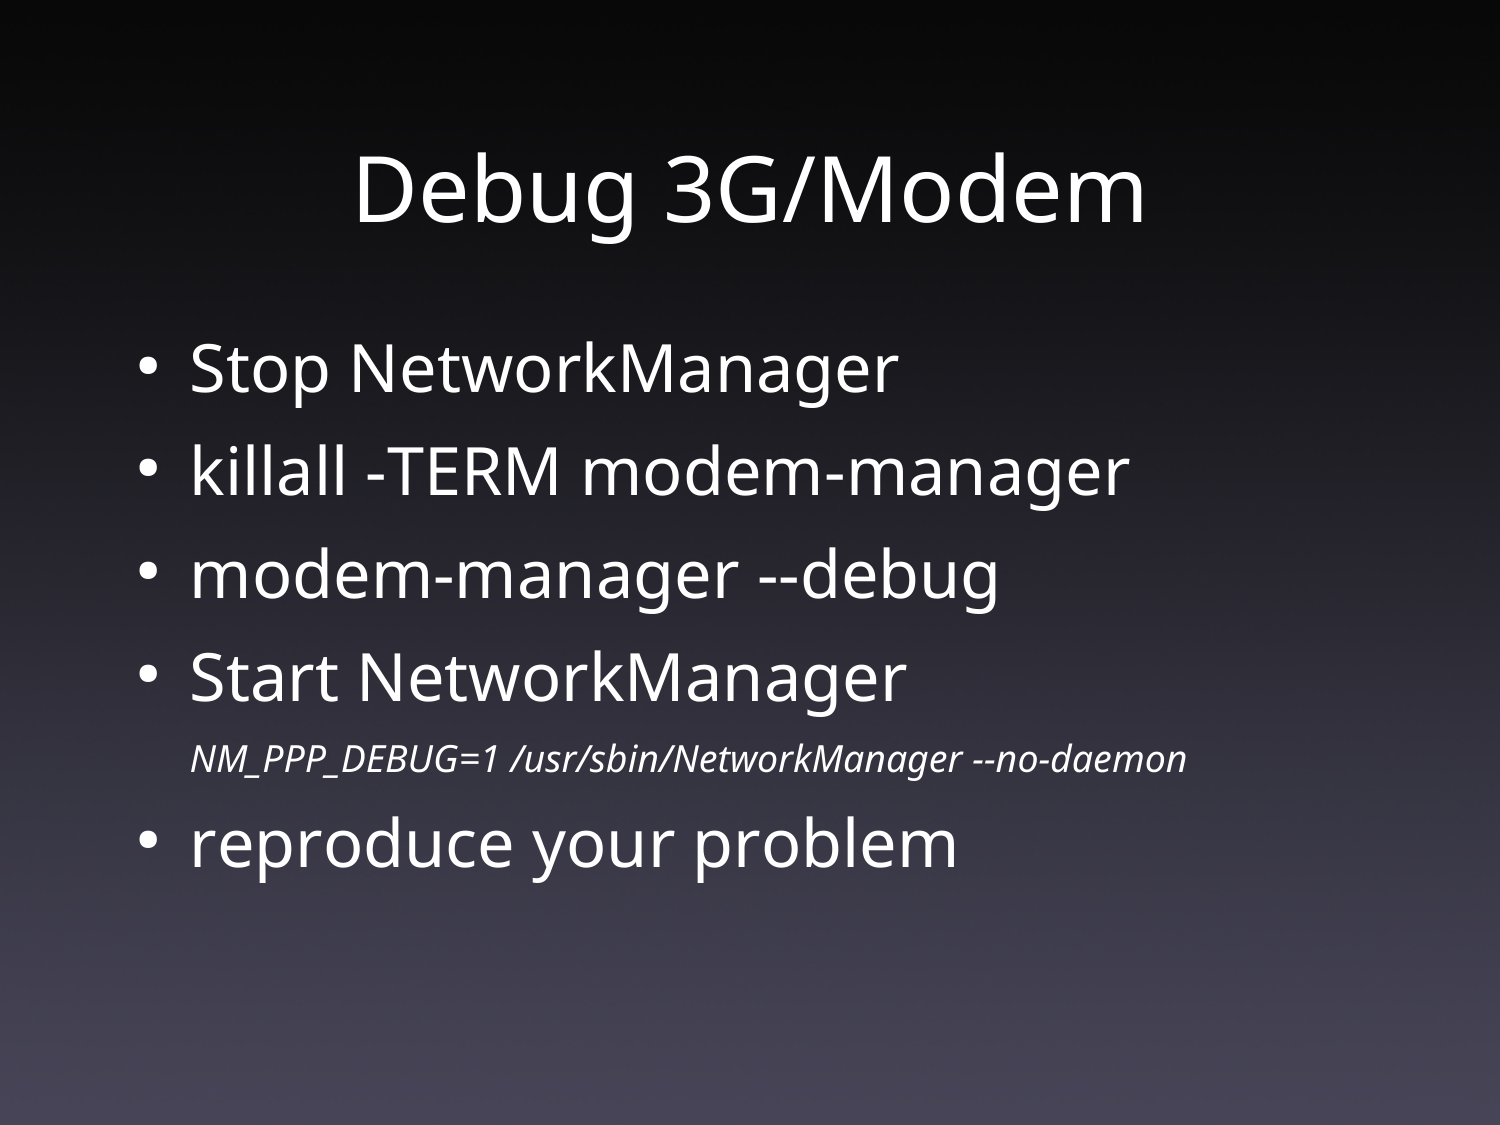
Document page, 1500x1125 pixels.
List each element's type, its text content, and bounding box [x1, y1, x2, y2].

list Stop NetworkManager killall -TERM modem-manager modem-manager --debug Start NetworkManager NM_PPP_DEBUG=1 /usr/sbin/NetworkManager --no-daemon reproduce your problem [118, 321, 1400, 919]
picture [0, 0, 1500, 1125]
title Debug 3G/Modem [110, 93, 1392, 282]
